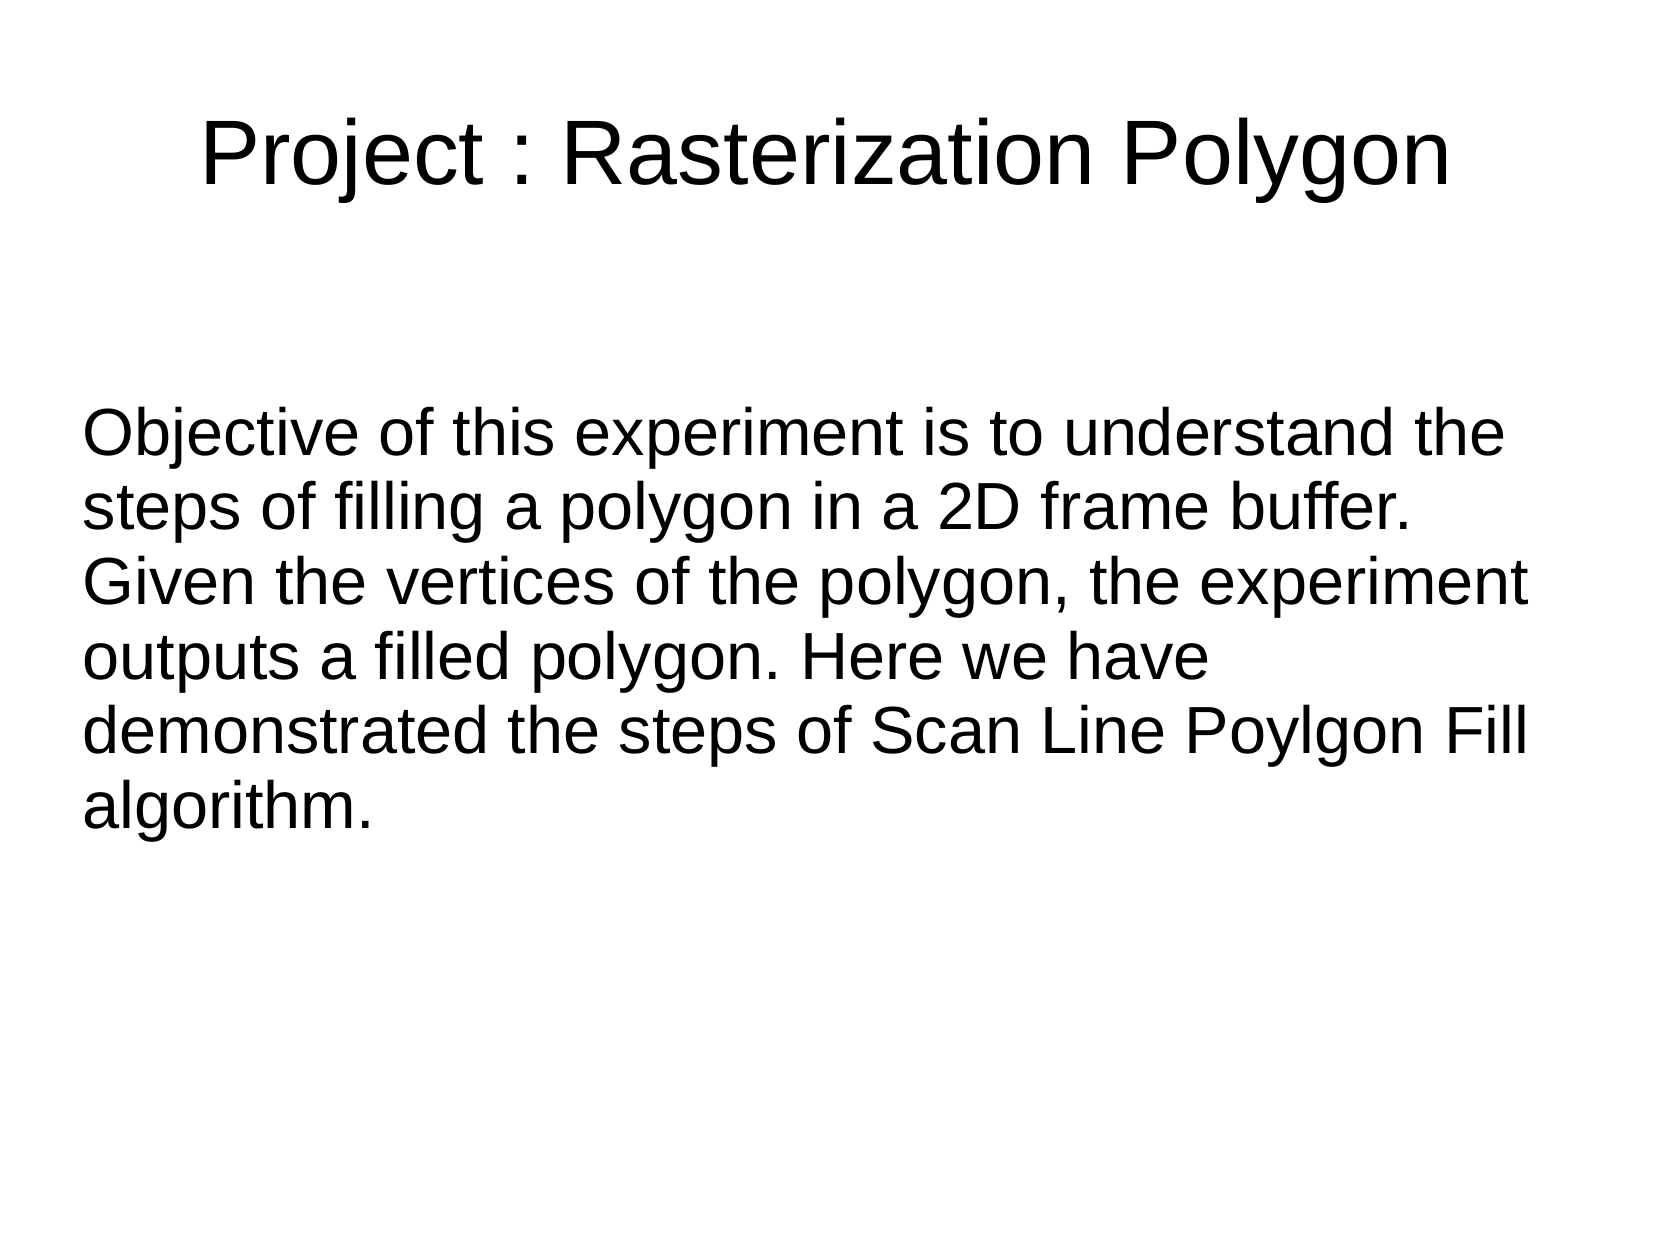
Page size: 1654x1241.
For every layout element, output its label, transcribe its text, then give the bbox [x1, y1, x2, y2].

list Objective of this experiment is to understand the steps of filling a polygon in a 2D frame buffer. Given the vertices of the polygon, the experiment outputs a filled polygon. Here we have demonstrated the steps of Scan Line Poylgon Fill algorithm. [82, 290, 1571, 1010]
title Project : Rasterization Polygon [82, 49, 1571, 257]
